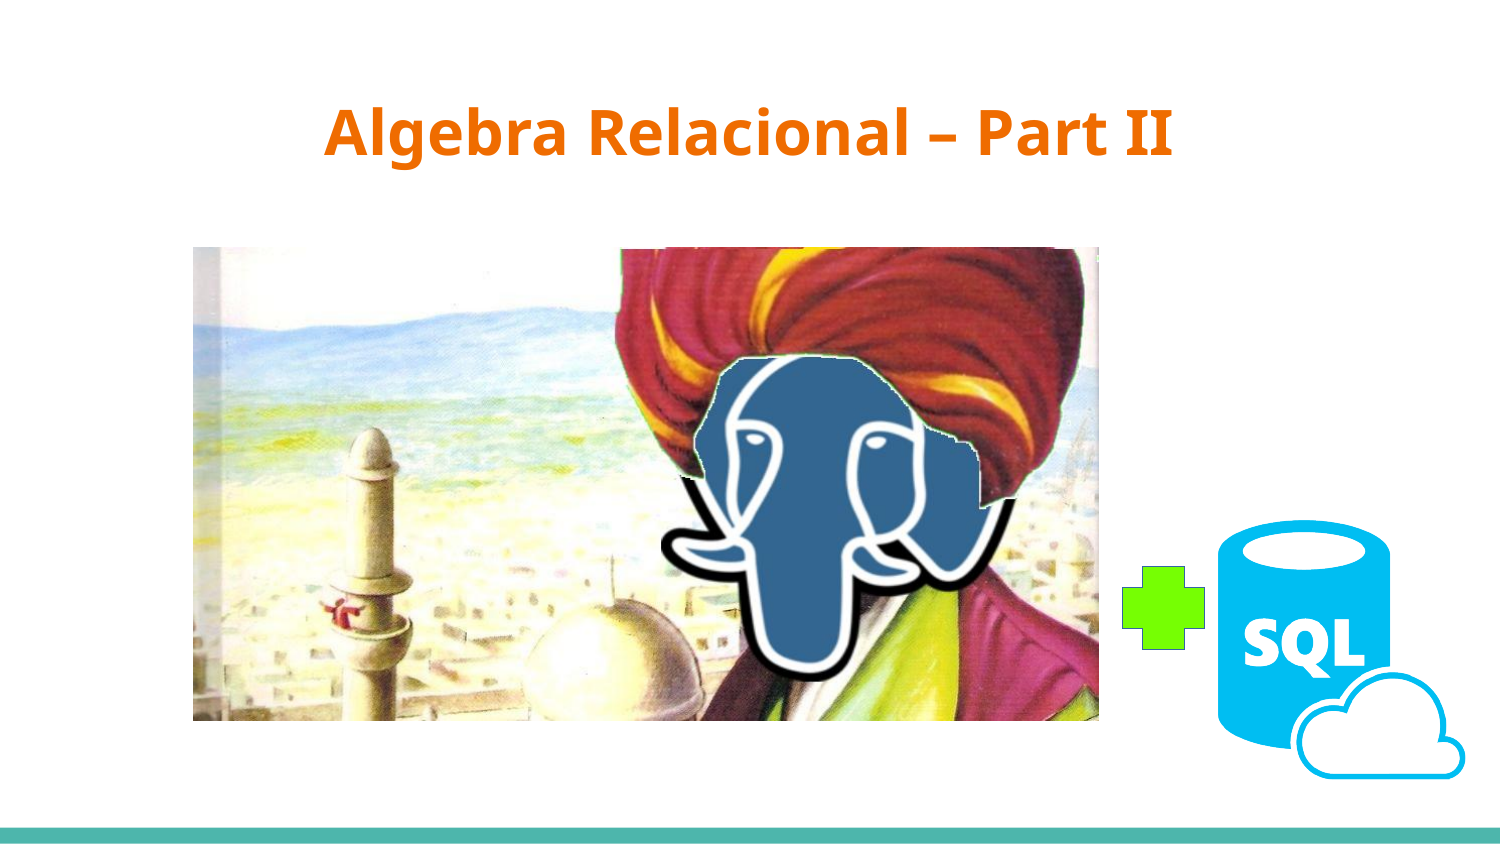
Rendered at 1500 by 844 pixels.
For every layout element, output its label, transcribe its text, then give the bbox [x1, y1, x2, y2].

text_box [1122, 566, 1205, 650]
picture [193, 247, 1099, 721]
title Algebra Relacional – Part II [51, 72, 1449, 189]
picture [1211, 519, 1472, 780]
picture [1303, 679, 1459, 773]
